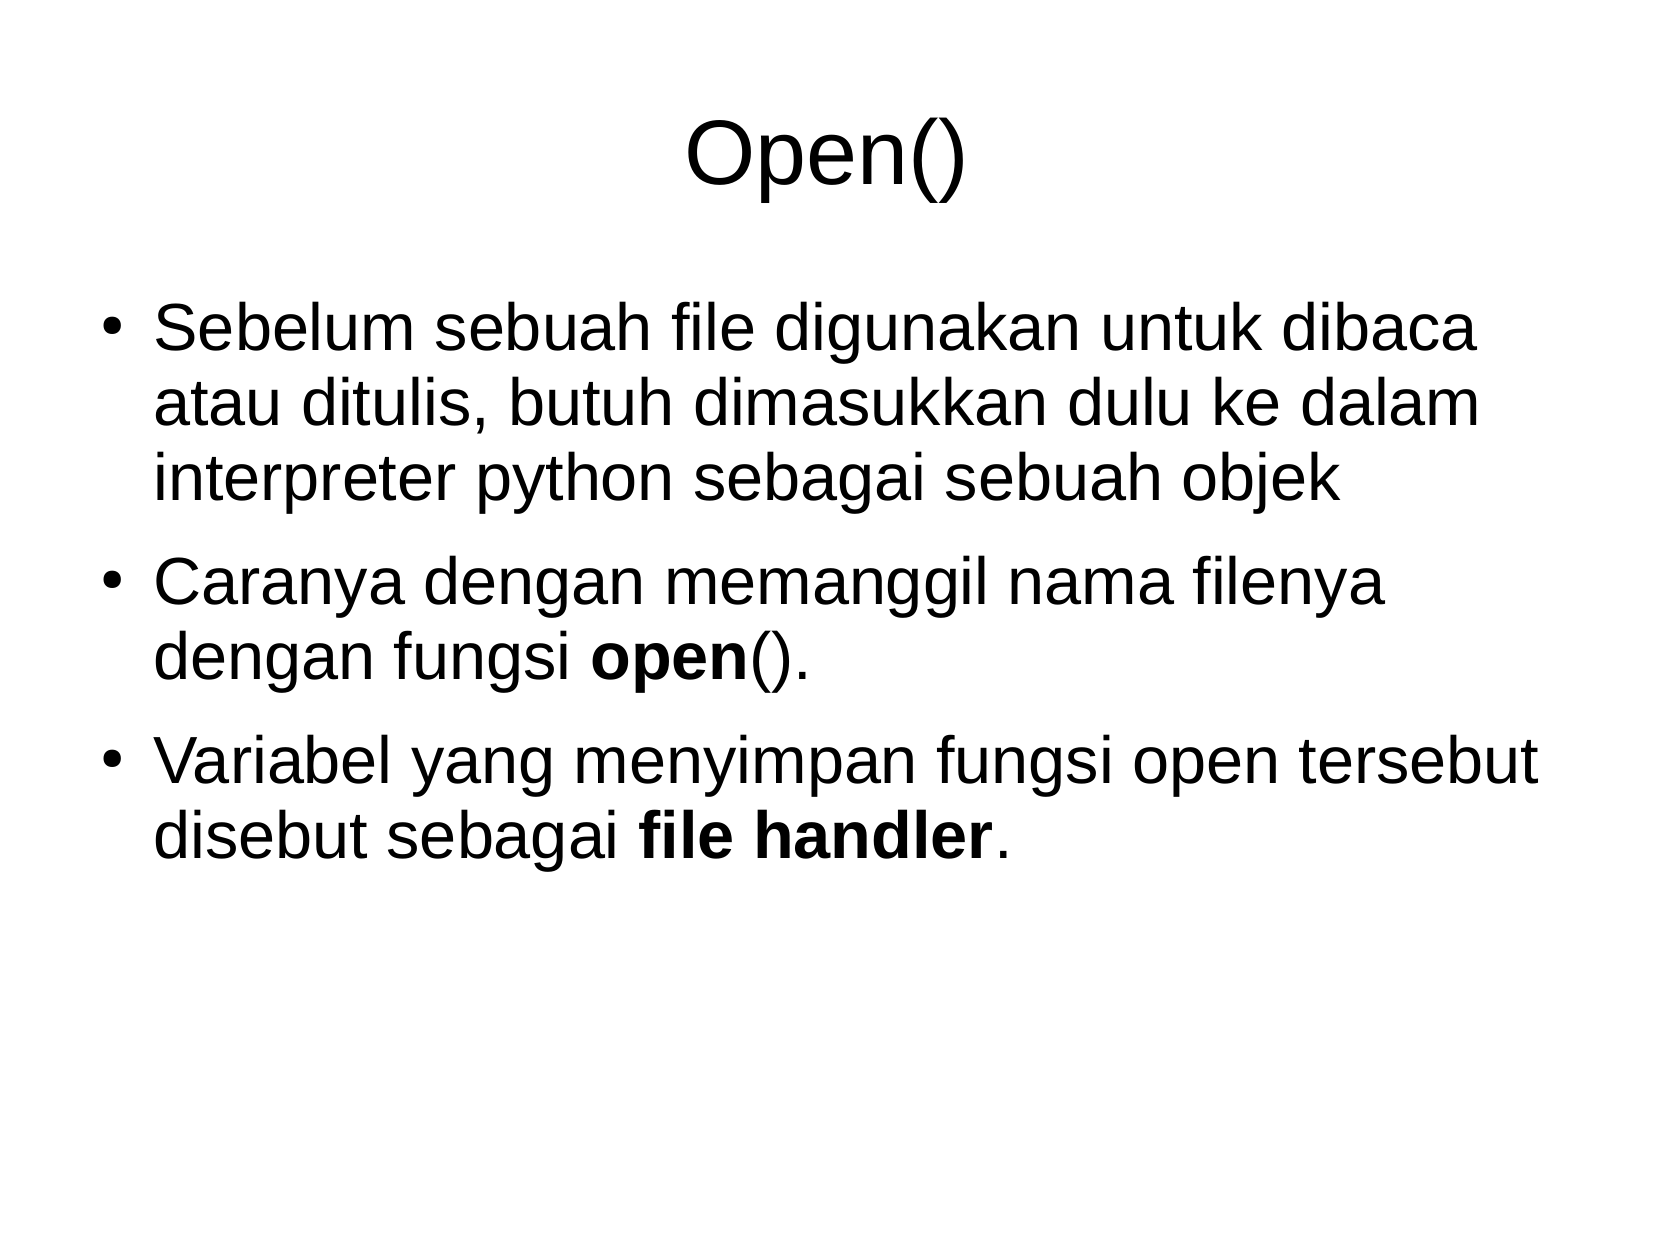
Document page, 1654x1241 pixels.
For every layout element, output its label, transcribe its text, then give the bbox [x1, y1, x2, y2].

title Open() [82, 49, 1571, 257]
list Sebelum sebuah file digunakan untuk dibaca atau ditulis, butuh dimasukkan dulu ke dalam interpreter python sebagai sebuah objek Caranya dengan memanggil nama filenya dengan fungsi open(). Variabel yang menyimpan fungsi open tersebut disebut sebagai file handler. [82, 290, 1571, 1010]
